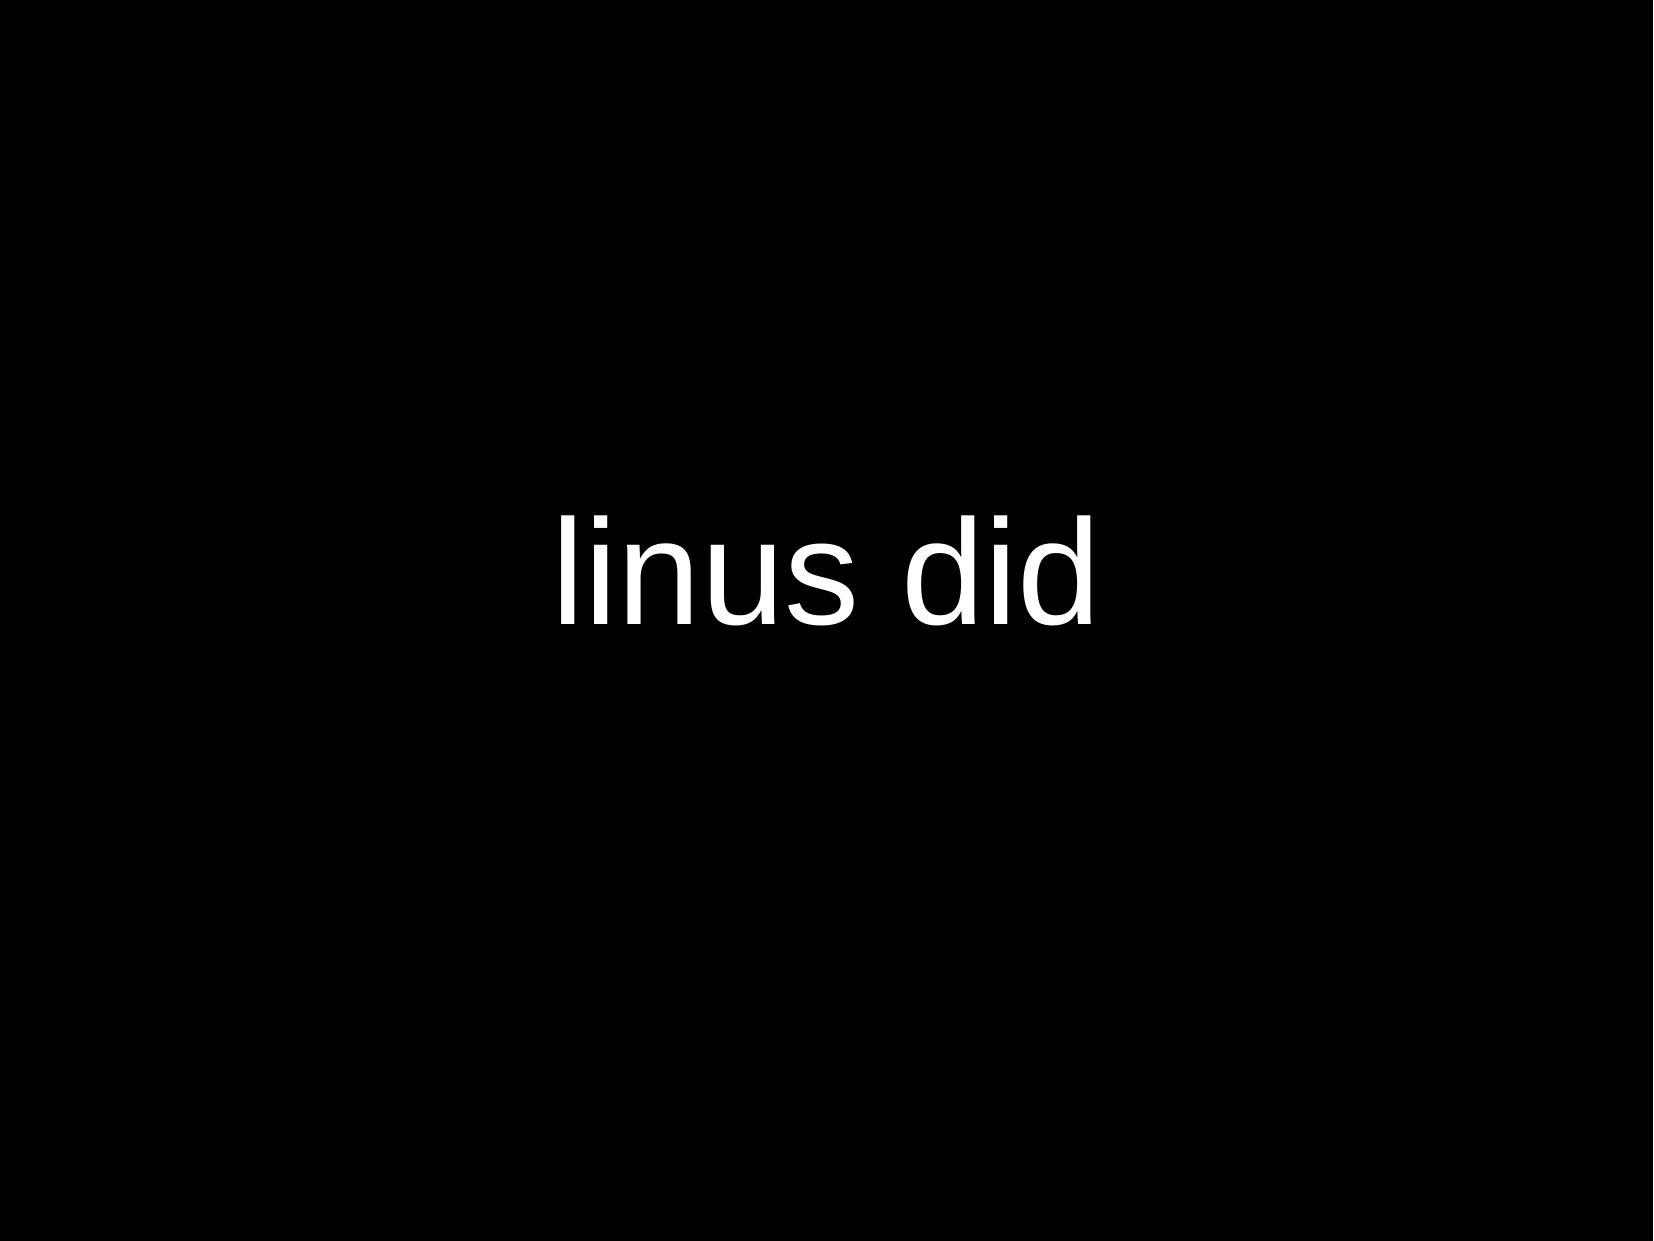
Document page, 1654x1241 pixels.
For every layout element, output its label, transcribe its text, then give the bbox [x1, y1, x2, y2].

title linus did [82, 56, 1571, 1088]
